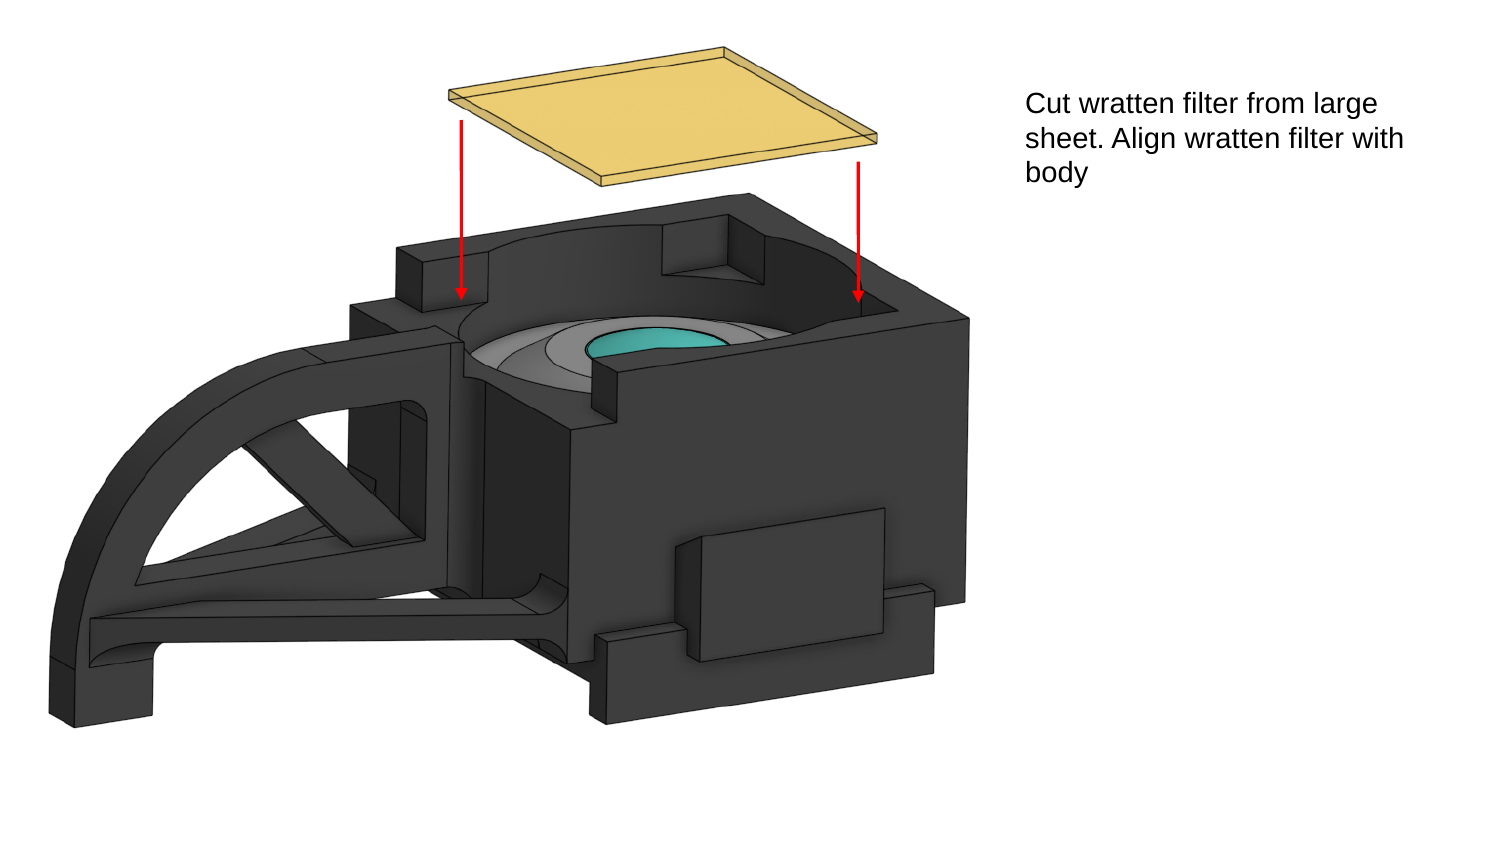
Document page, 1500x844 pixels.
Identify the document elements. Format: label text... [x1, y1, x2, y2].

picture [24, 24, 1000, 749]
text_box Cut wratten filter from large sheet. Align wratten filter with body [1010, 68, 1459, 204]
